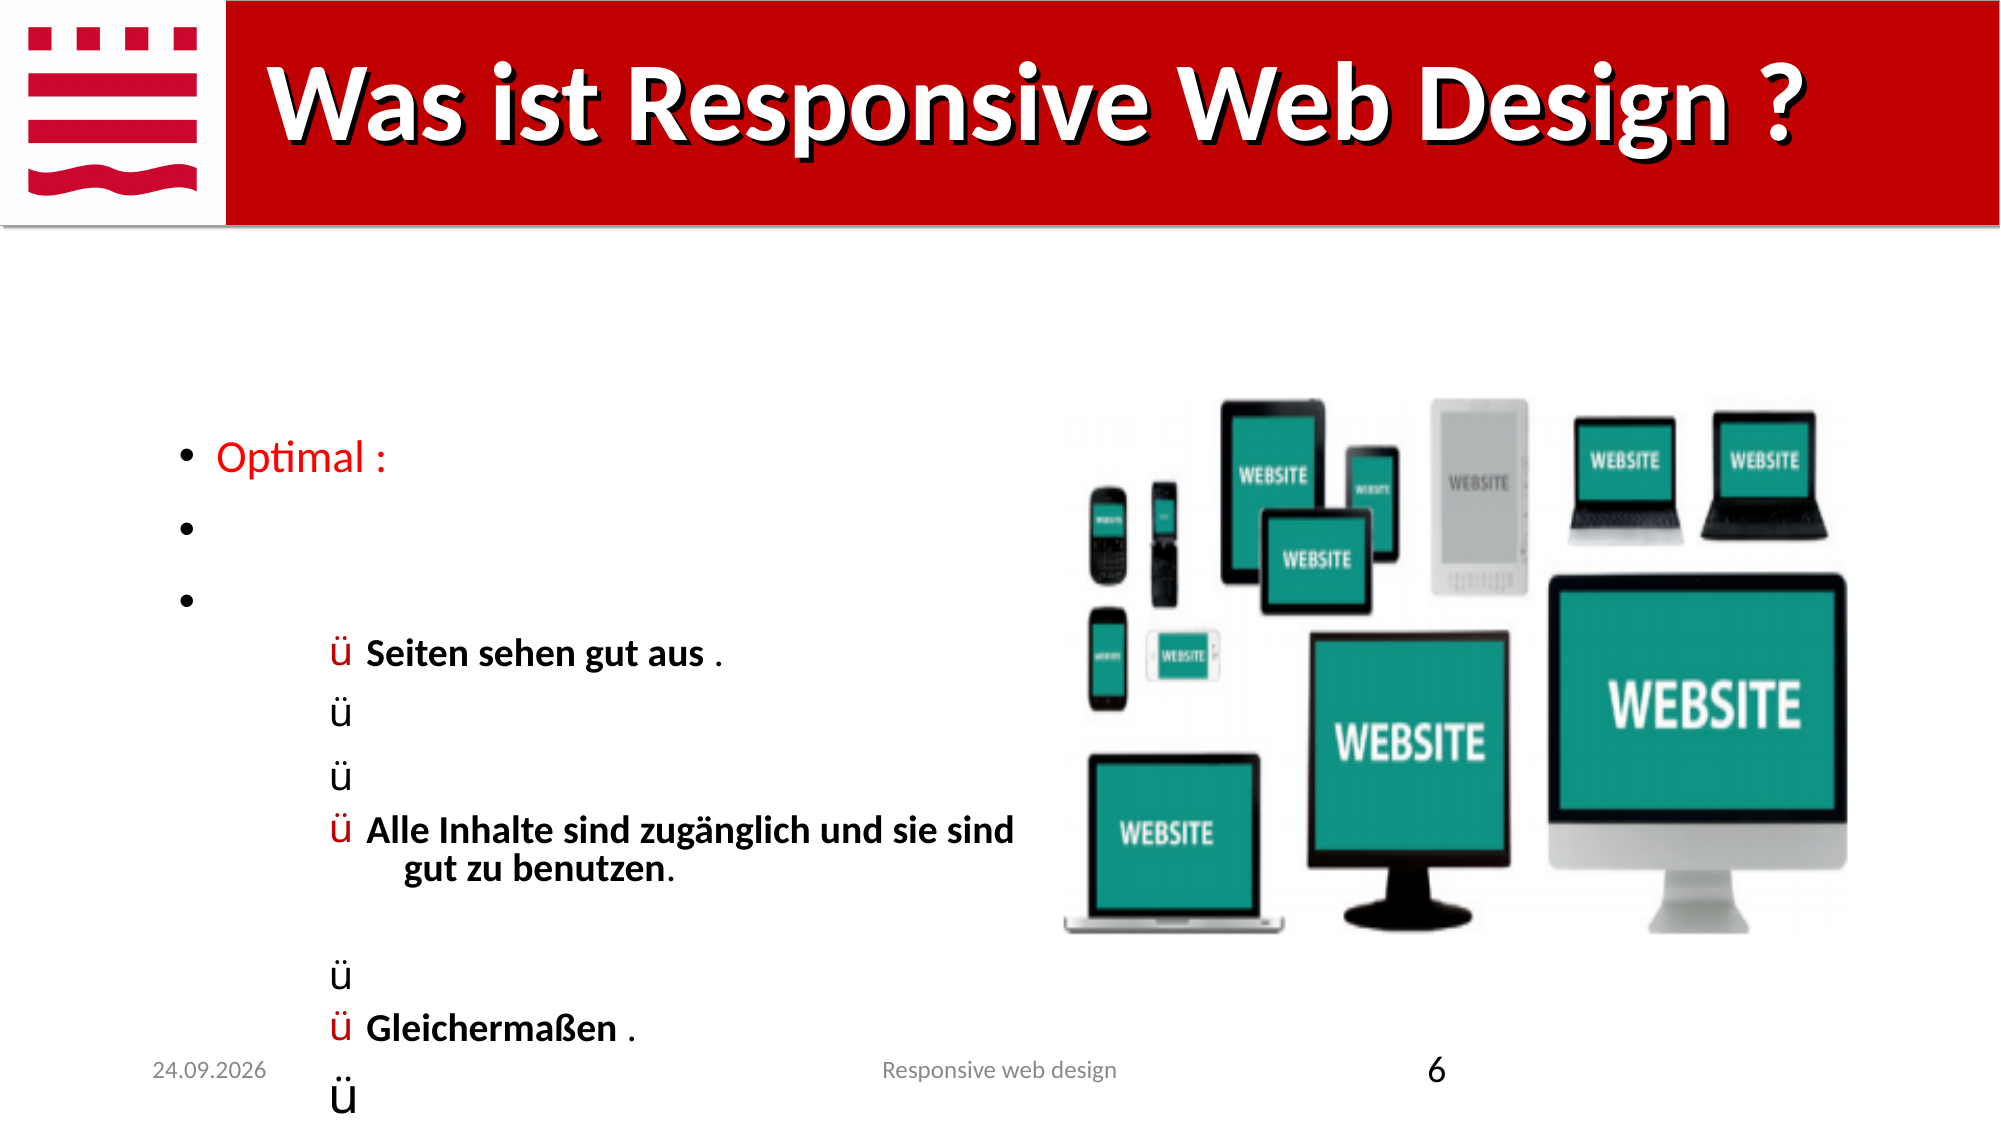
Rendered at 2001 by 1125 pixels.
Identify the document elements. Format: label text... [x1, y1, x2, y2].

text_box Responsive web design [662, 1042, 1338, 1103]
text_box Was ist Responsive Web Design ? [226, 0, 2000, 225]
text_box [1412, 1042, 1863, 1103]
picture [0, 0, 226, 225]
text_box 2017/4/30 [137, 1042, 588, 1103]
list Optimal : Seiten sehen gut aus . Alle Inhalte sind zugänglich und sie sind gut zu benutzen. Gleichermaßen . [163, 225, 1949, 1093]
picture [1056, 359, 1921, 978]
